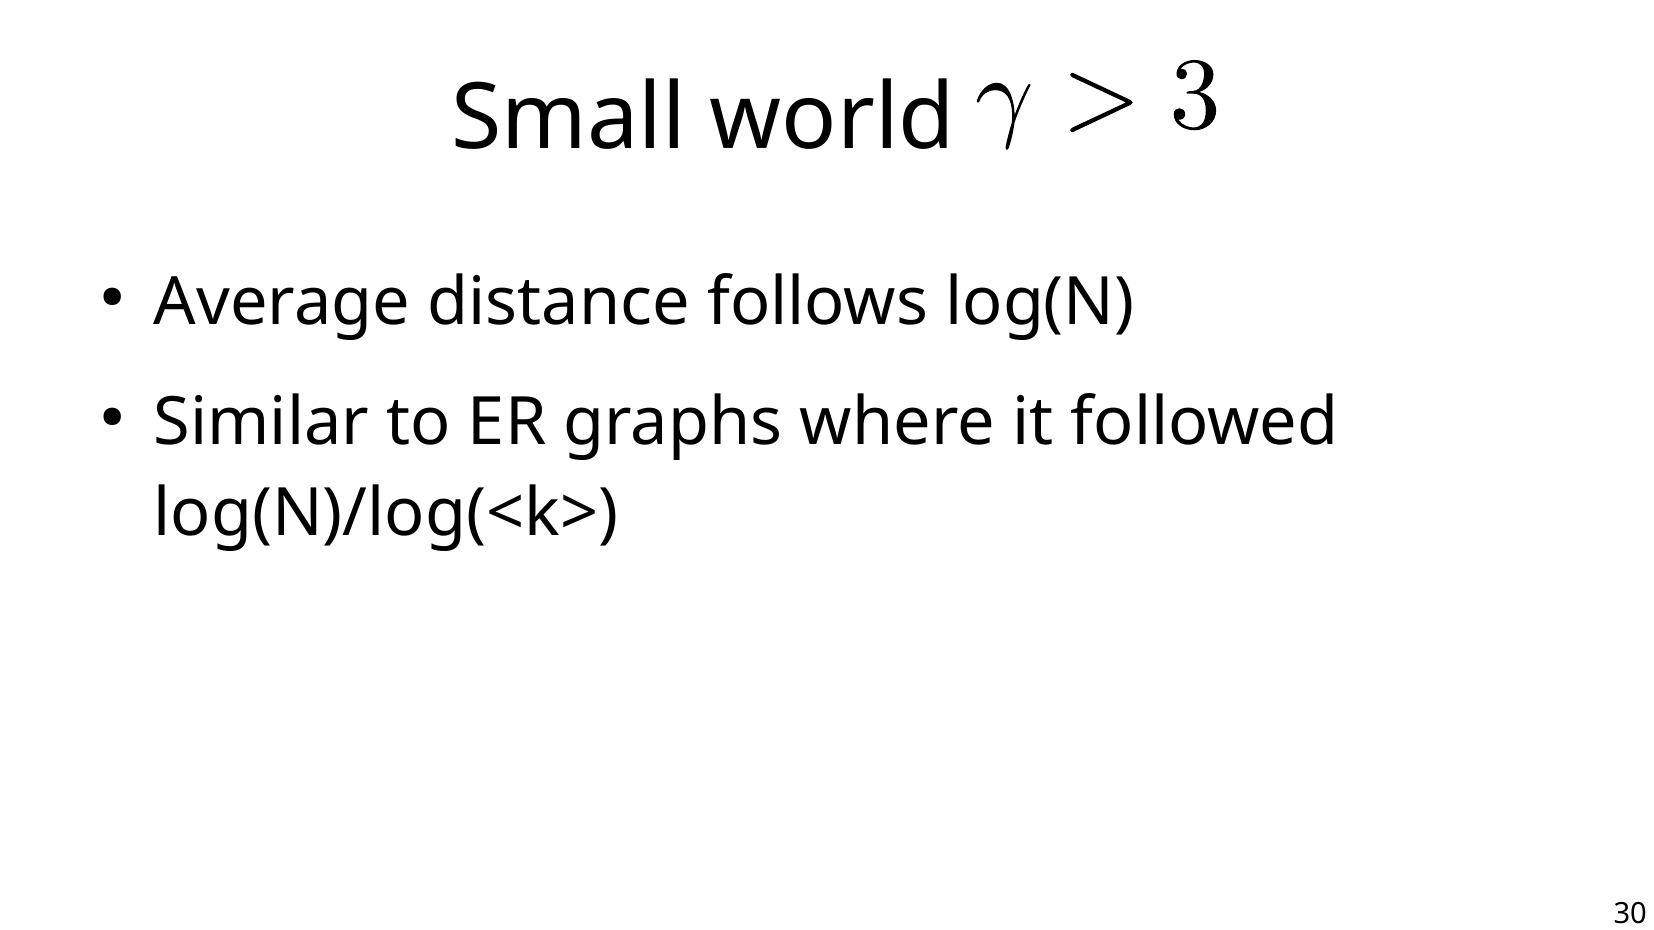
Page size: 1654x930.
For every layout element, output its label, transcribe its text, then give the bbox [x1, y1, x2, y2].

title Small world [82, 1, 1571, 225]
list Average distance follows log(N) Similar to ER graphs where it followed log(N)/log(<k>) [82, 252, 1571, 571]
text_box [975, 59, 1221, 151]
